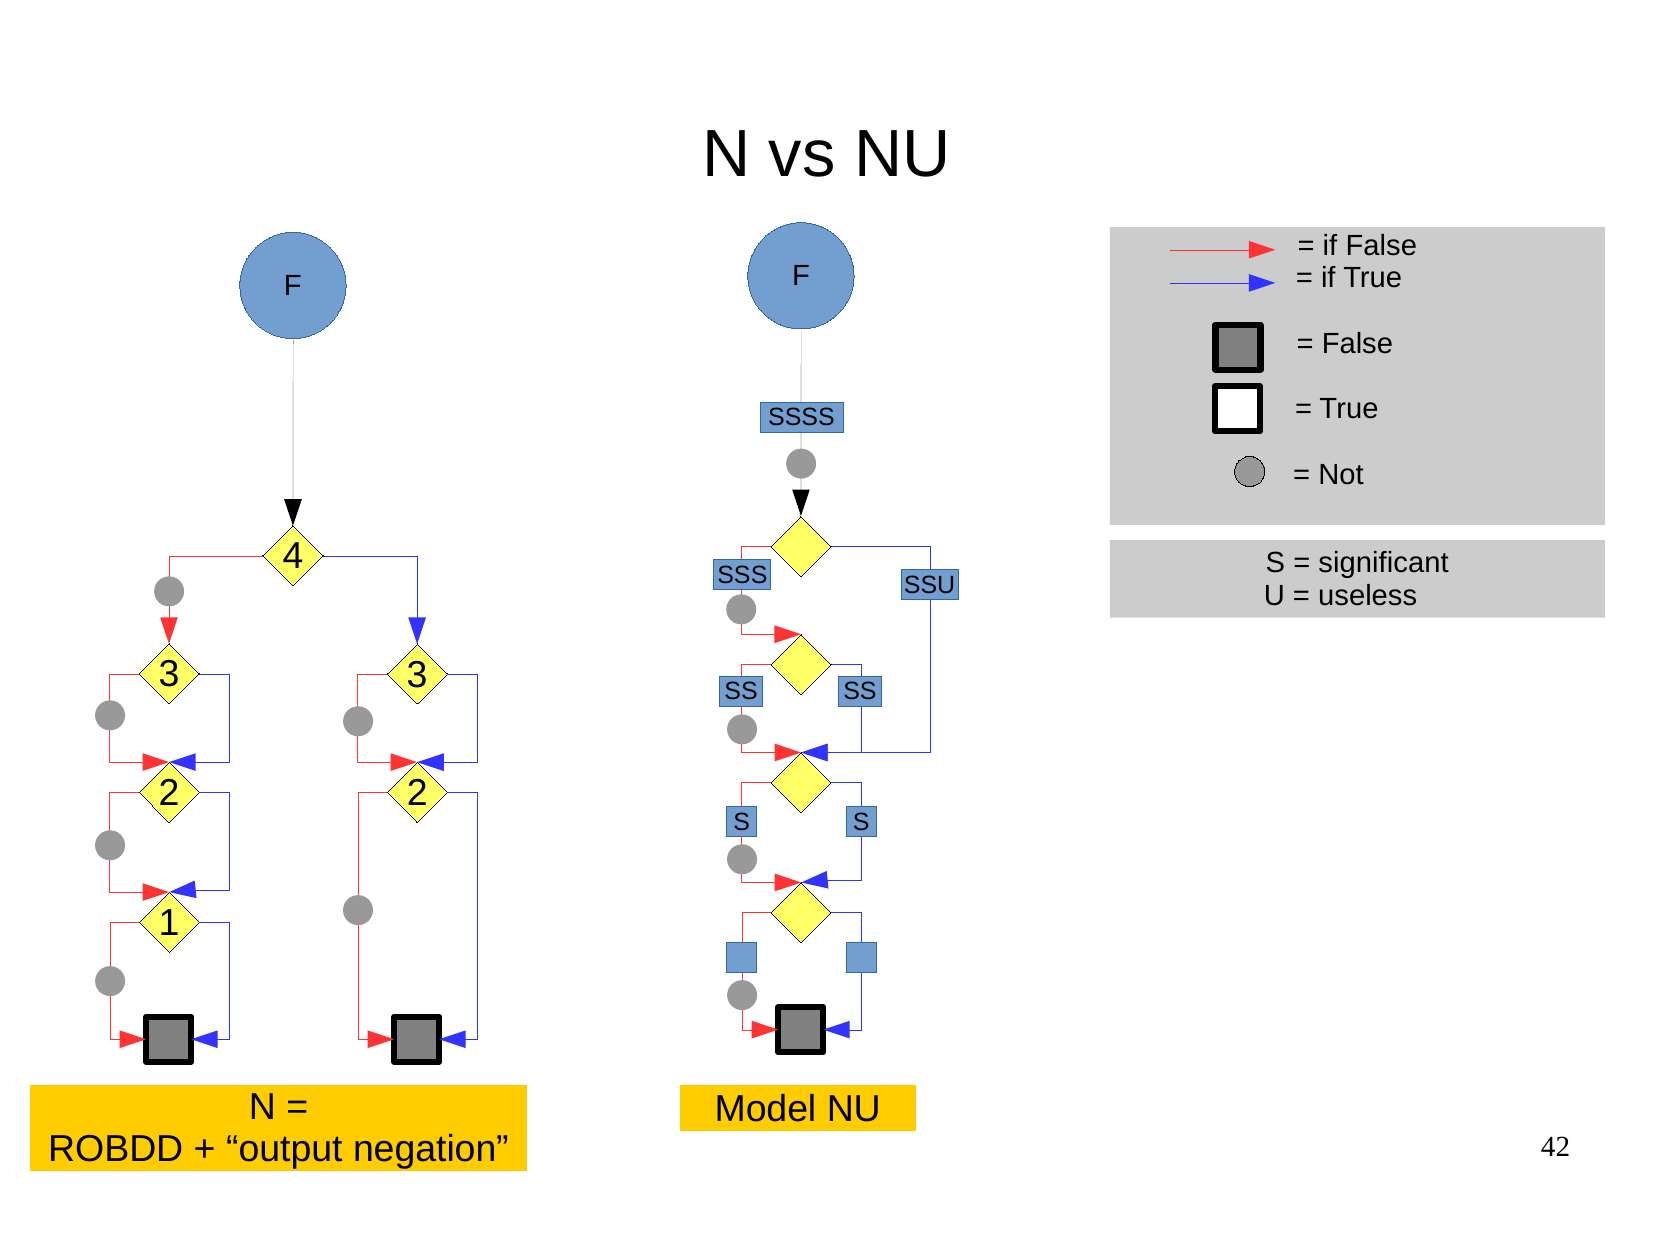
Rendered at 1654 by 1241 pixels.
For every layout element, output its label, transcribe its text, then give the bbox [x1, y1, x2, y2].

text_box [726, 594, 757, 625]
text_box Model NU [680, 1085, 916, 1131]
text_box [95, 966, 126, 997]
text_box 3 [139, 643, 200, 704]
text_box [771, 883, 831, 943]
text_box [95, 700, 126, 731]
text_box 1 [139, 893, 200, 953]
text_box [726, 942, 757, 973]
text_box [342, 895, 374, 926]
text_box [1215, 386, 1261, 432]
text_box [771, 635, 832, 695]
text_box 4 [262, 525, 324, 586]
text_box SS [838, 676, 882, 707]
text_box SS [719, 676, 763, 707]
text_box [771, 753, 831, 813]
title N vs NU [82, 49, 1571, 257]
text_box [778, 1007, 824, 1053]
text_box SSSS [760, 402, 844, 433]
text_box S [846, 806, 877, 837]
text_box SSU [901, 569, 959, 600]
text_box [146, 1016, 192, 1062]
text_box [1215, 324, 1261, 370]
text_box [727, 844, 758, 875]
text_box F [747, 222, 855, 329]
text_box [343, 706, 374, 737]
text_box SSS [713, 559, 771, 590]
text_box [786, 448, 817, 479]
text_box F [239, 232, 347, 339]
text_box 2 [139, 762, 200, 823]
text_box [771, 516, 832, 577]
text_box 2 [387, 763, 448, 823]
text_box [1234, 456, 1265, 487]
text_box [95, 830, 126, 861]
text_box [154, 576, 185, 607]
text_box S [726, 806, 757, 837]
text_box [727, 714, 758, 745]
text_box [394, 1016, 440, 1062]
text_box 3 [387, 643, 448, 704]
text_box [727, 980, 758, 1011]
text_box S = significant U = useless [1109, 540, 1605, 618]
text_box N = ROBDD + “output negation” [30, 1085, 527, 1171]
text_box = if False = if True = False = True = Not [1109, 227, 1605, 525]
text_box [846, 942, 877, 973]
